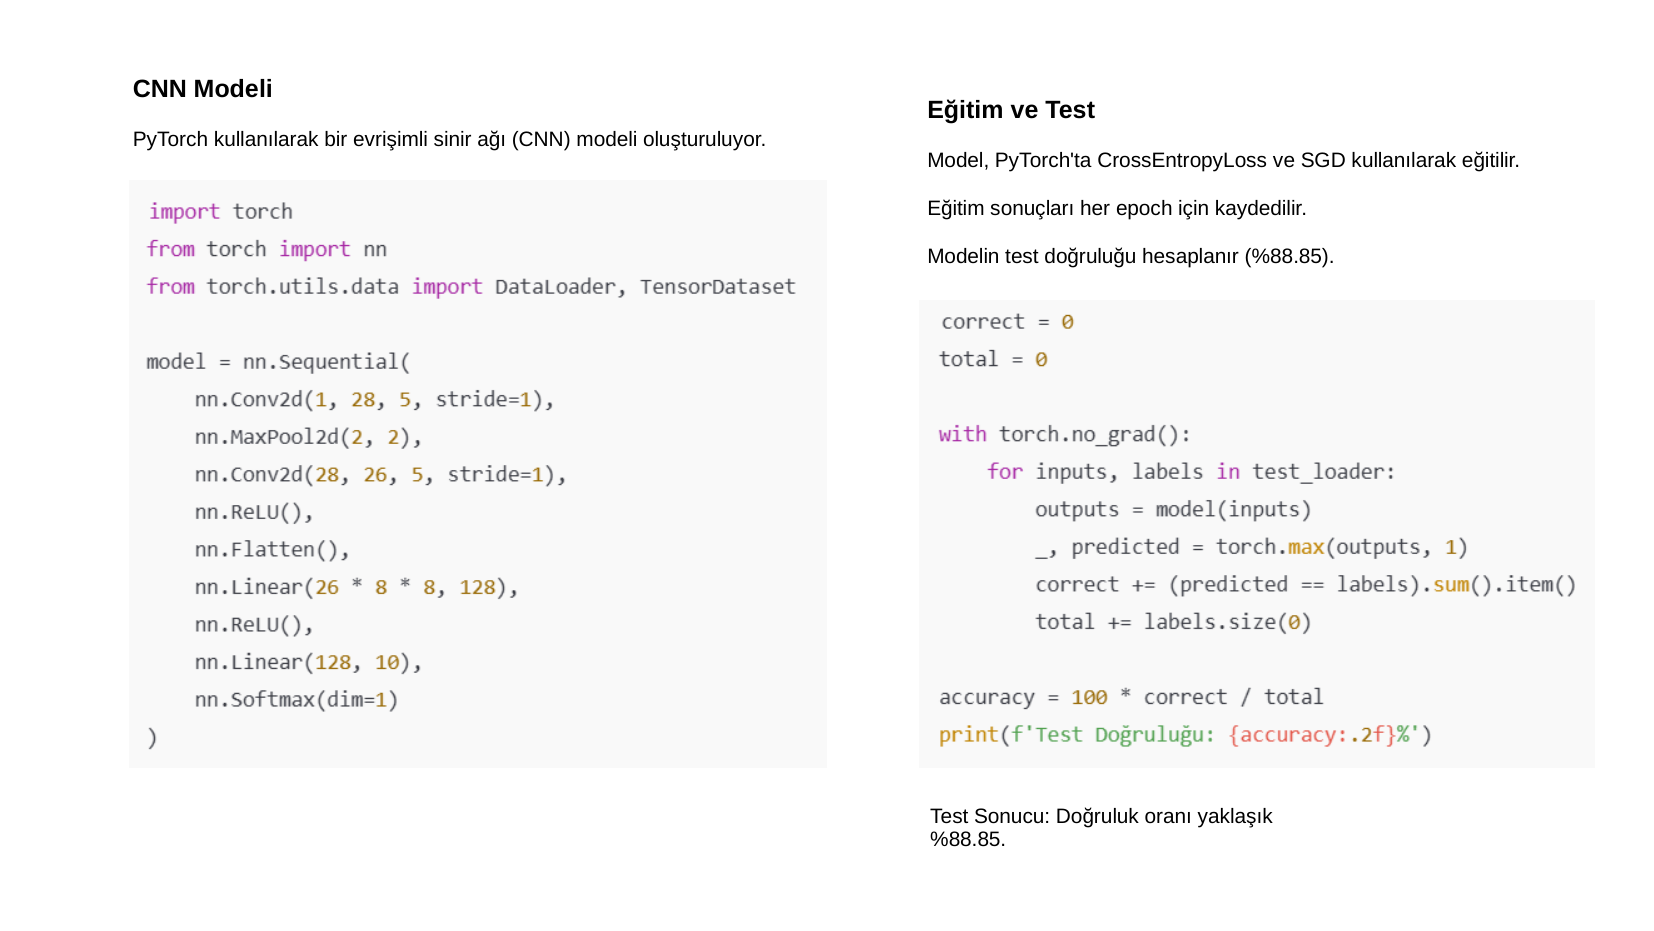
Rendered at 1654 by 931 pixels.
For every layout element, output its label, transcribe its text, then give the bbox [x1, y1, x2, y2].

text_box Test Sonucu: Doğruluk oranı yaklaşık %88.85. [915, 797, 1370, 884]
text_box CNN Modeli PyTorch kullanılarak bir evrişimli sinir ağı (CNN) modeli oluşturuluyor. [118, 67, 782, 207]
picture [129, 180, 827, 768]
text_box Eğitim ve Test Model, PyTorch'ta CrossEntropyLoss ve SGD kullanılarak eğitilir. Eğitim sonuçları her epoch için kaydedilir. Modelin test doğruluğu hesaplanır (%88.85). [912, 88, 1536, 324]
picture [919, 300, 1595, 768]
